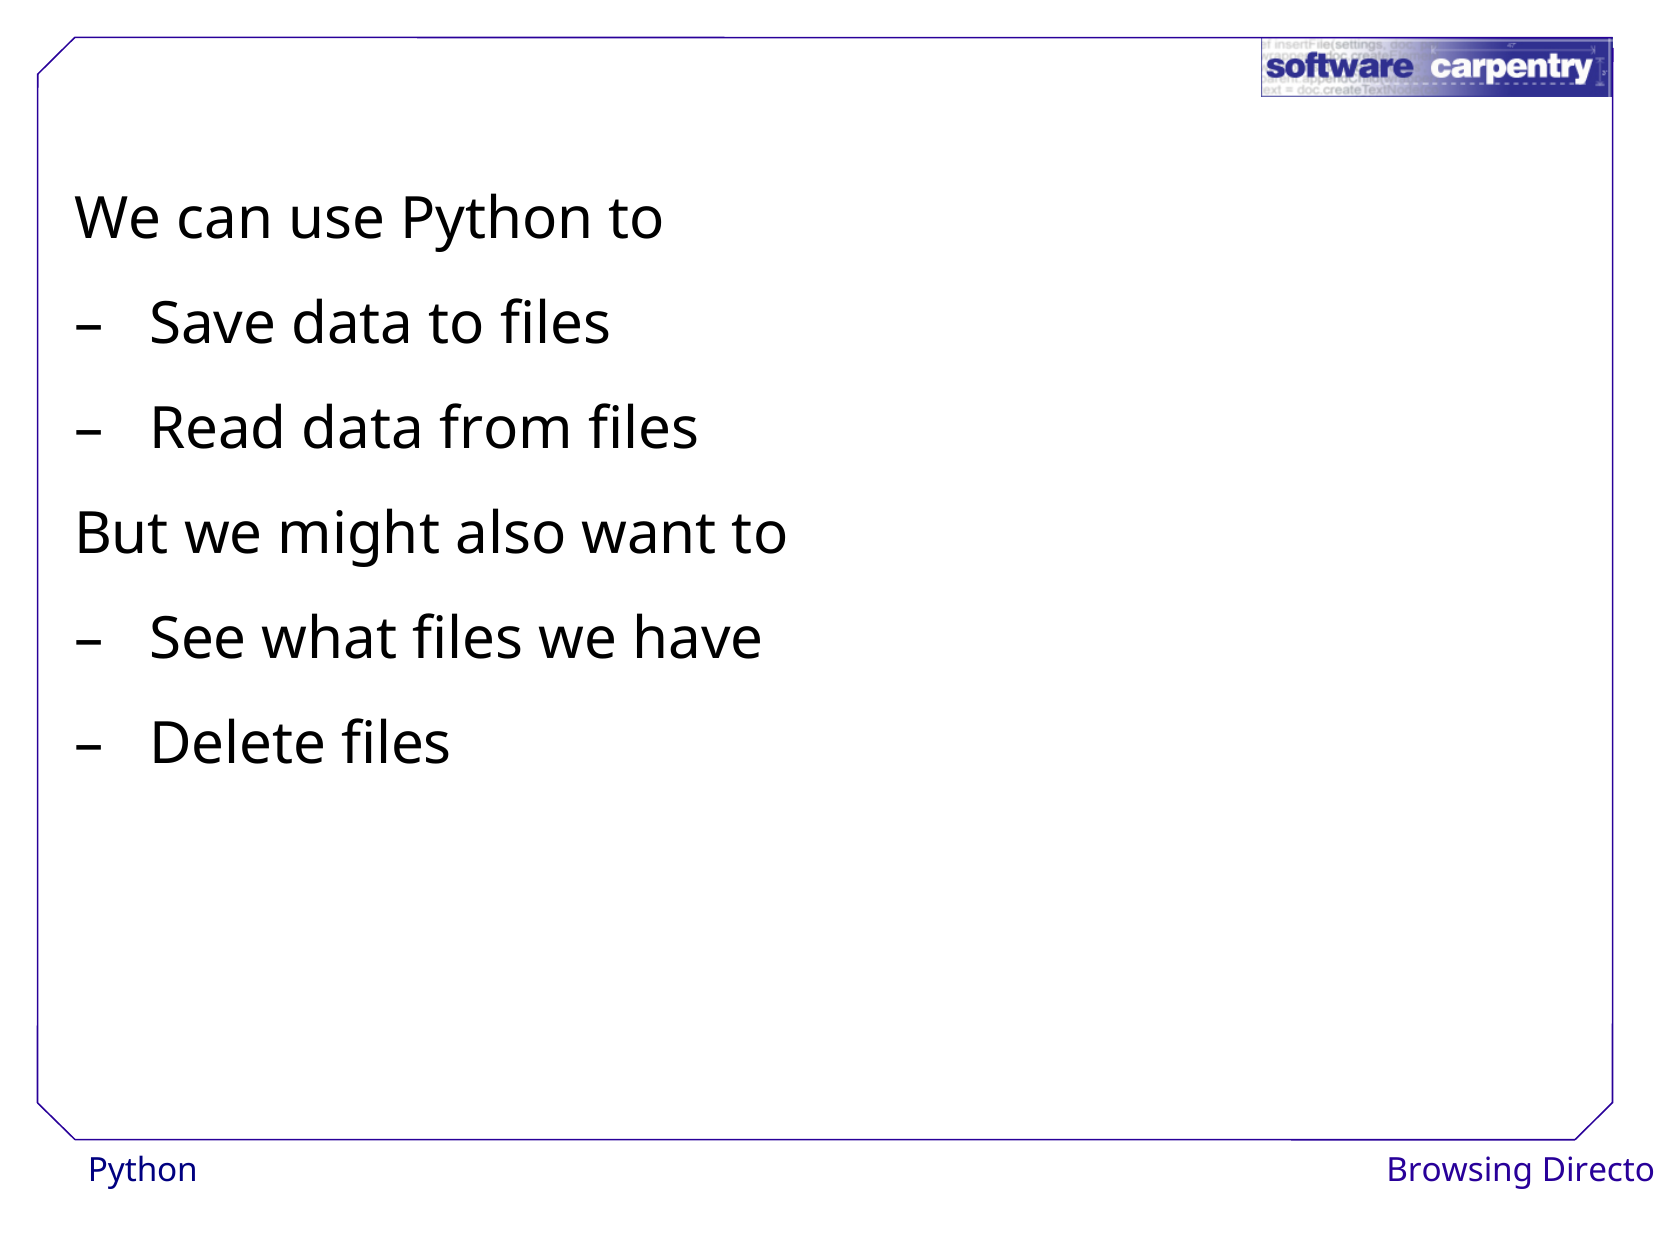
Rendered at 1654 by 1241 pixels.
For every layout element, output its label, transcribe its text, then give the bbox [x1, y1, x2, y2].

picture [1261, 39, 1613, 97]
text_box We can use Python to – Save data to files – Read data from files But we might also want to – See what files we have – Delete files [59, 138, 954, 889]
